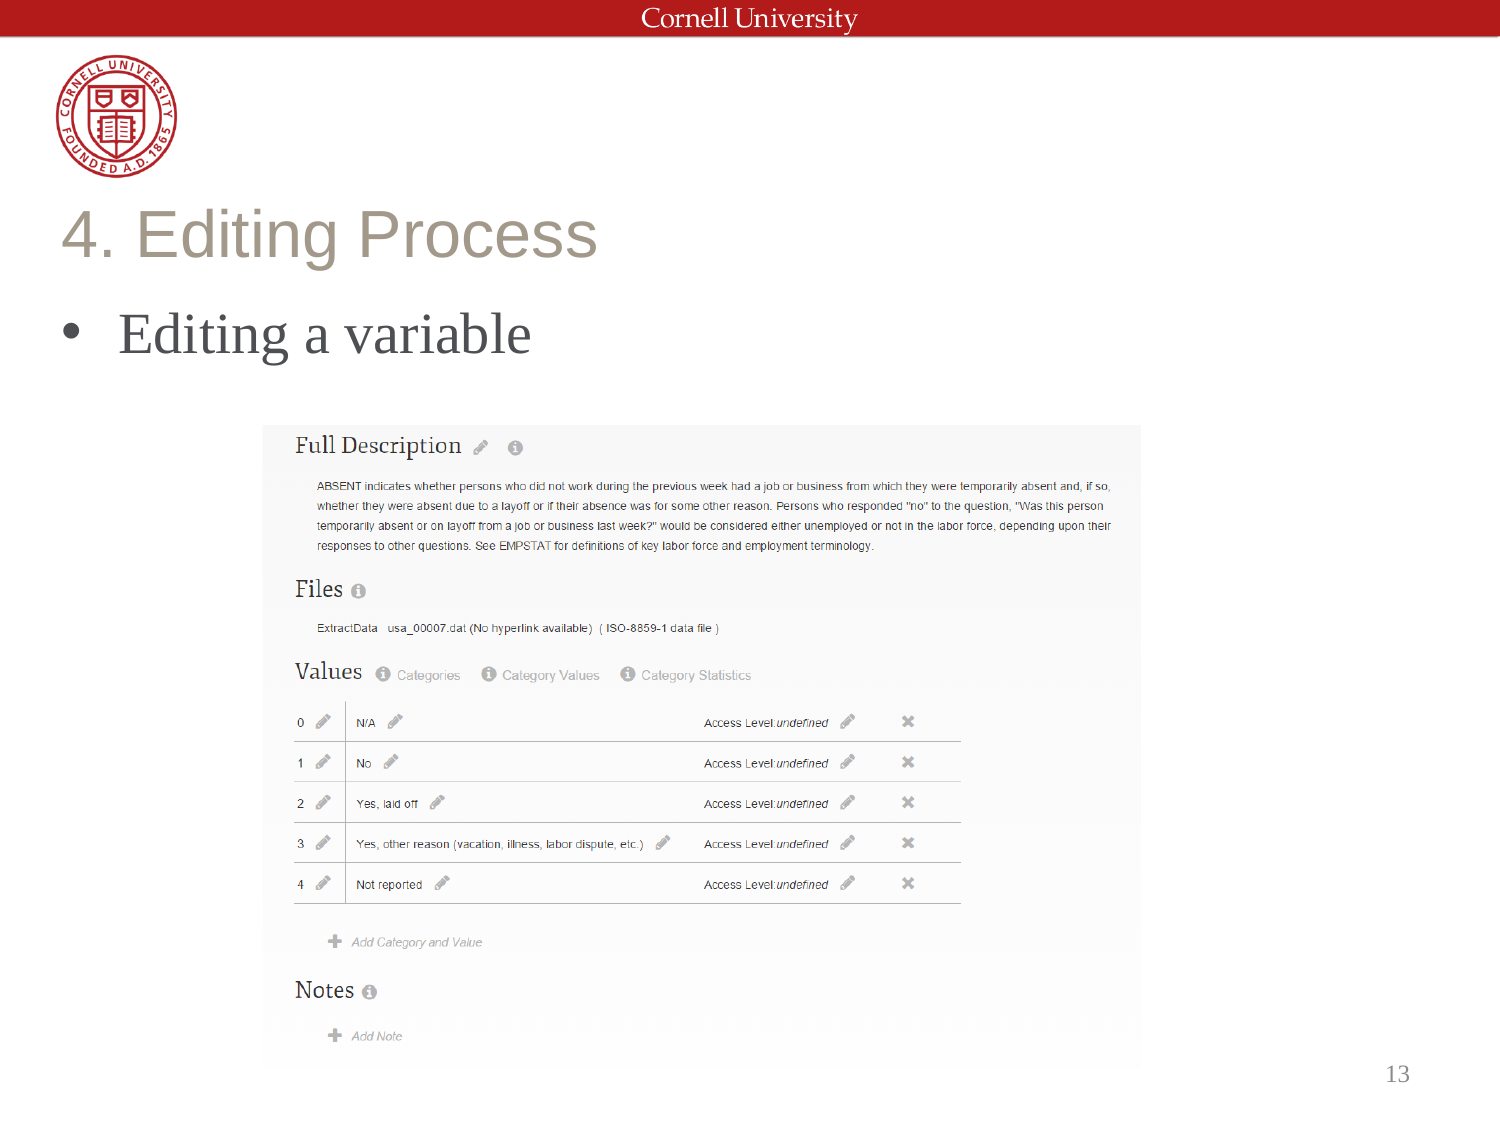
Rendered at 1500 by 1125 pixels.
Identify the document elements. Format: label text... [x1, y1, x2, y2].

slide_number <number> [1074, 1042, 1425, 1103]
picture [50, 50, 195, 174]
picture [262, 425, 1141, 1069]
list Editing a variable [46, 287, 1471, 400]
title 4. Editing Process [46, 174, 1471, 287]
picture [635, 0, 860, 60]
